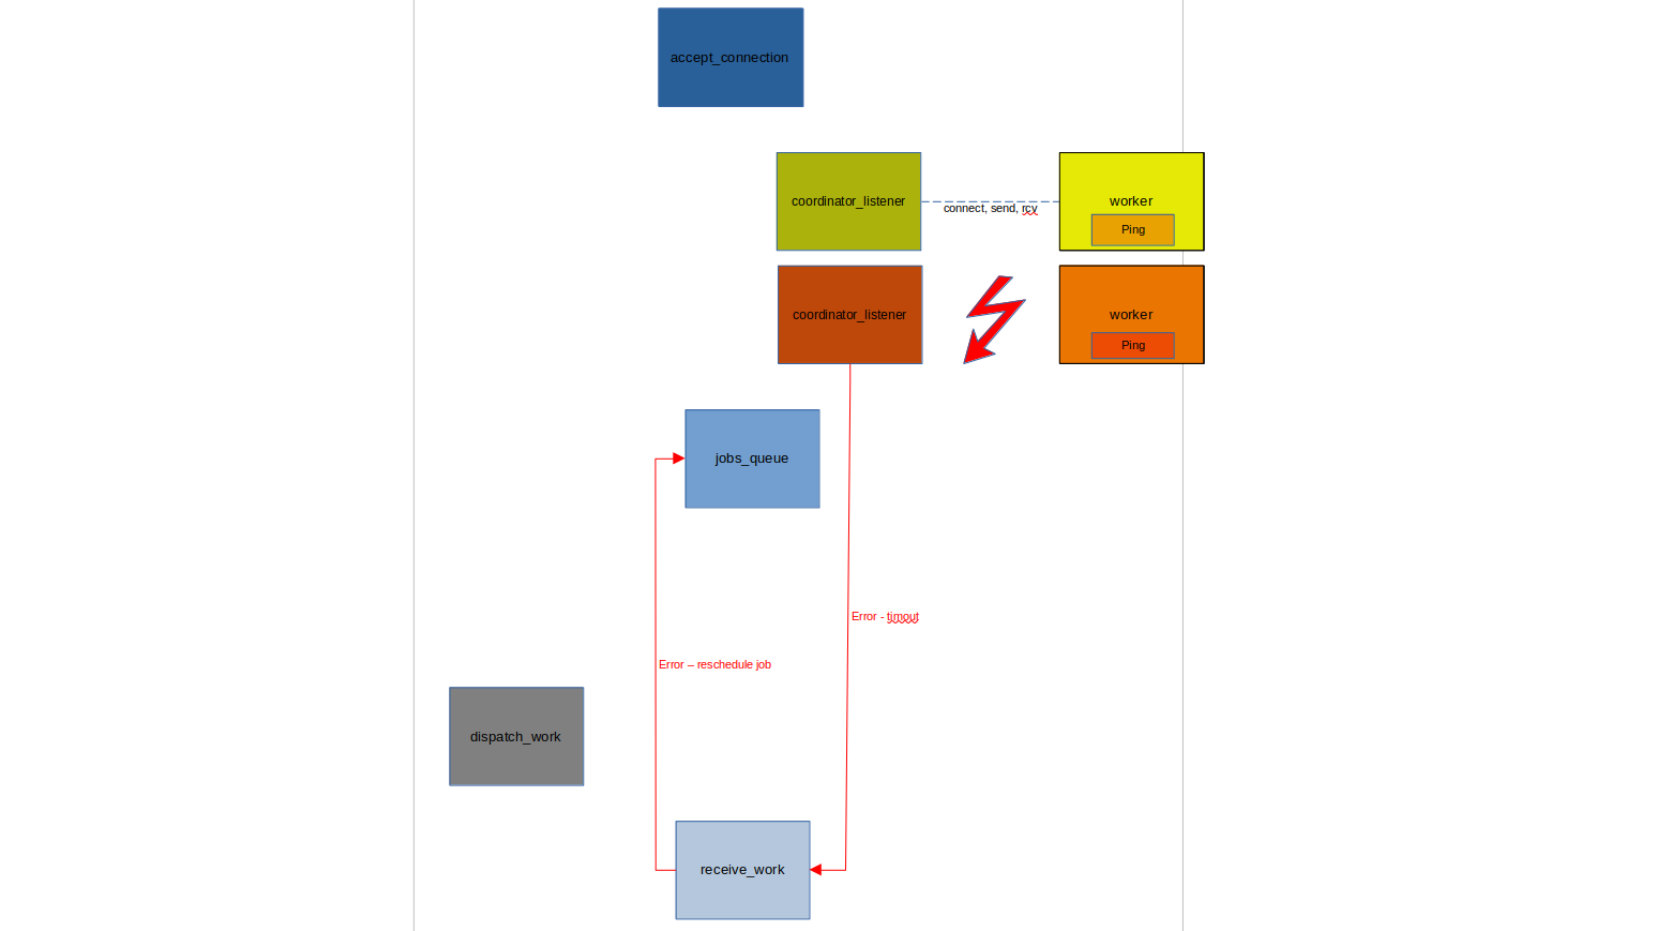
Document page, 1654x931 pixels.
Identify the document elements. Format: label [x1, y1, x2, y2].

picture [375, 0, 1220, 931]
